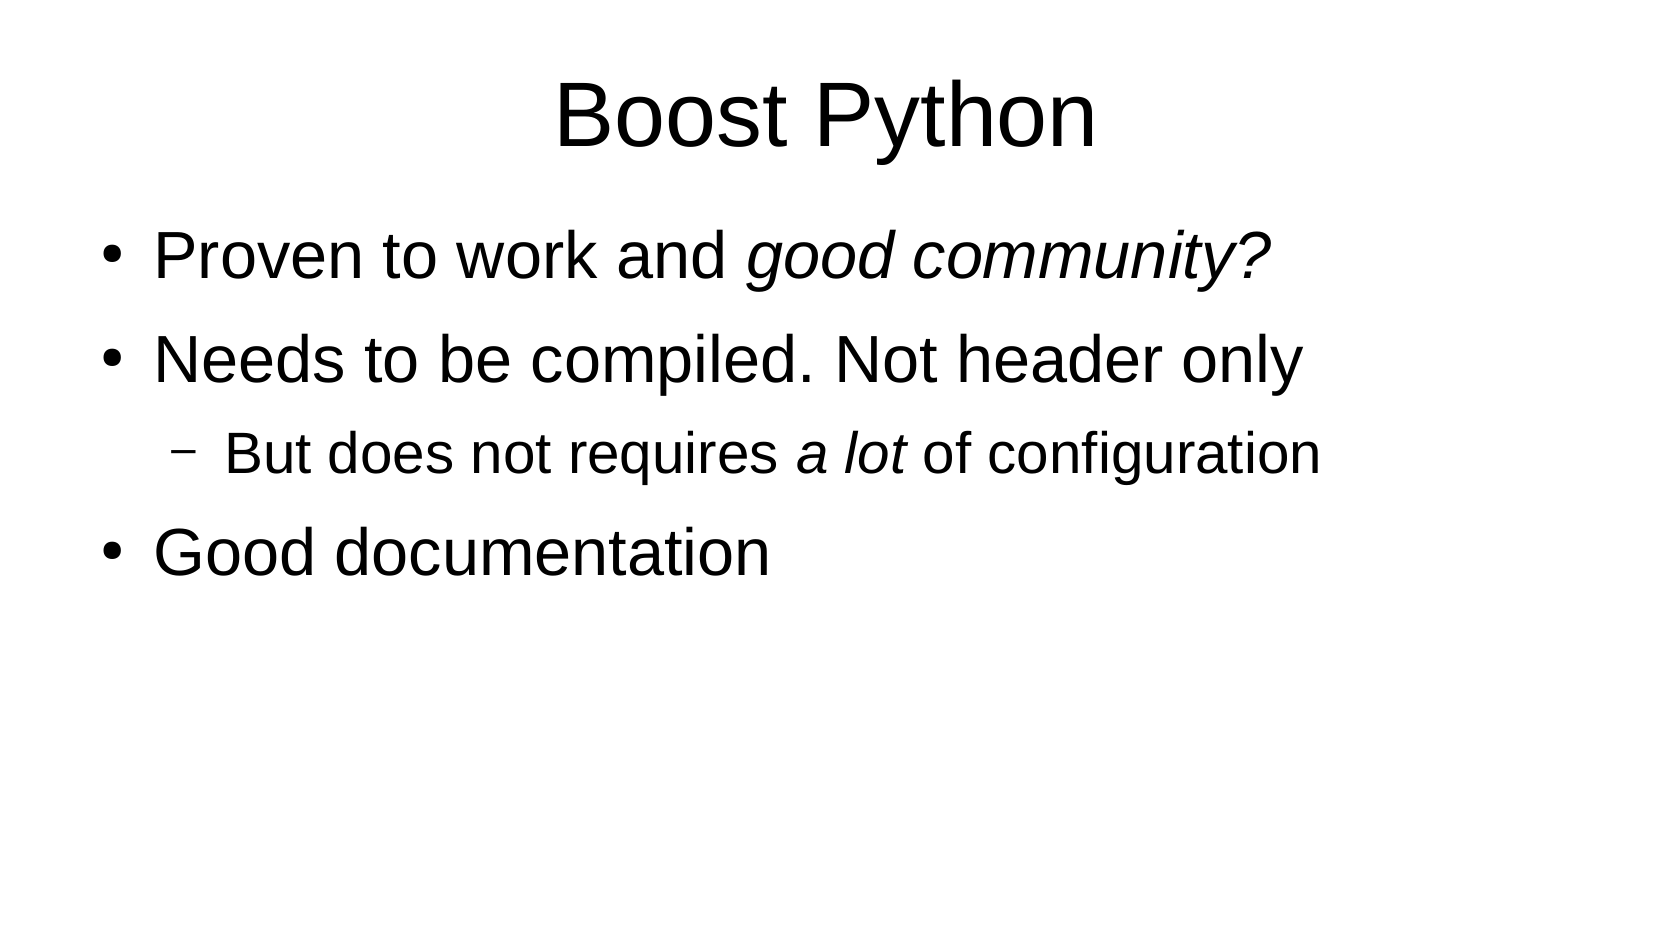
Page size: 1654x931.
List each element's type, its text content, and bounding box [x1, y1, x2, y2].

list Proven to work and good community? Needs to be compiled. Not header only But does not requires a lot of configuration Good documentation [82, 217, 1571, 758]
title Boost Python [82, 37, 1571, 193]
